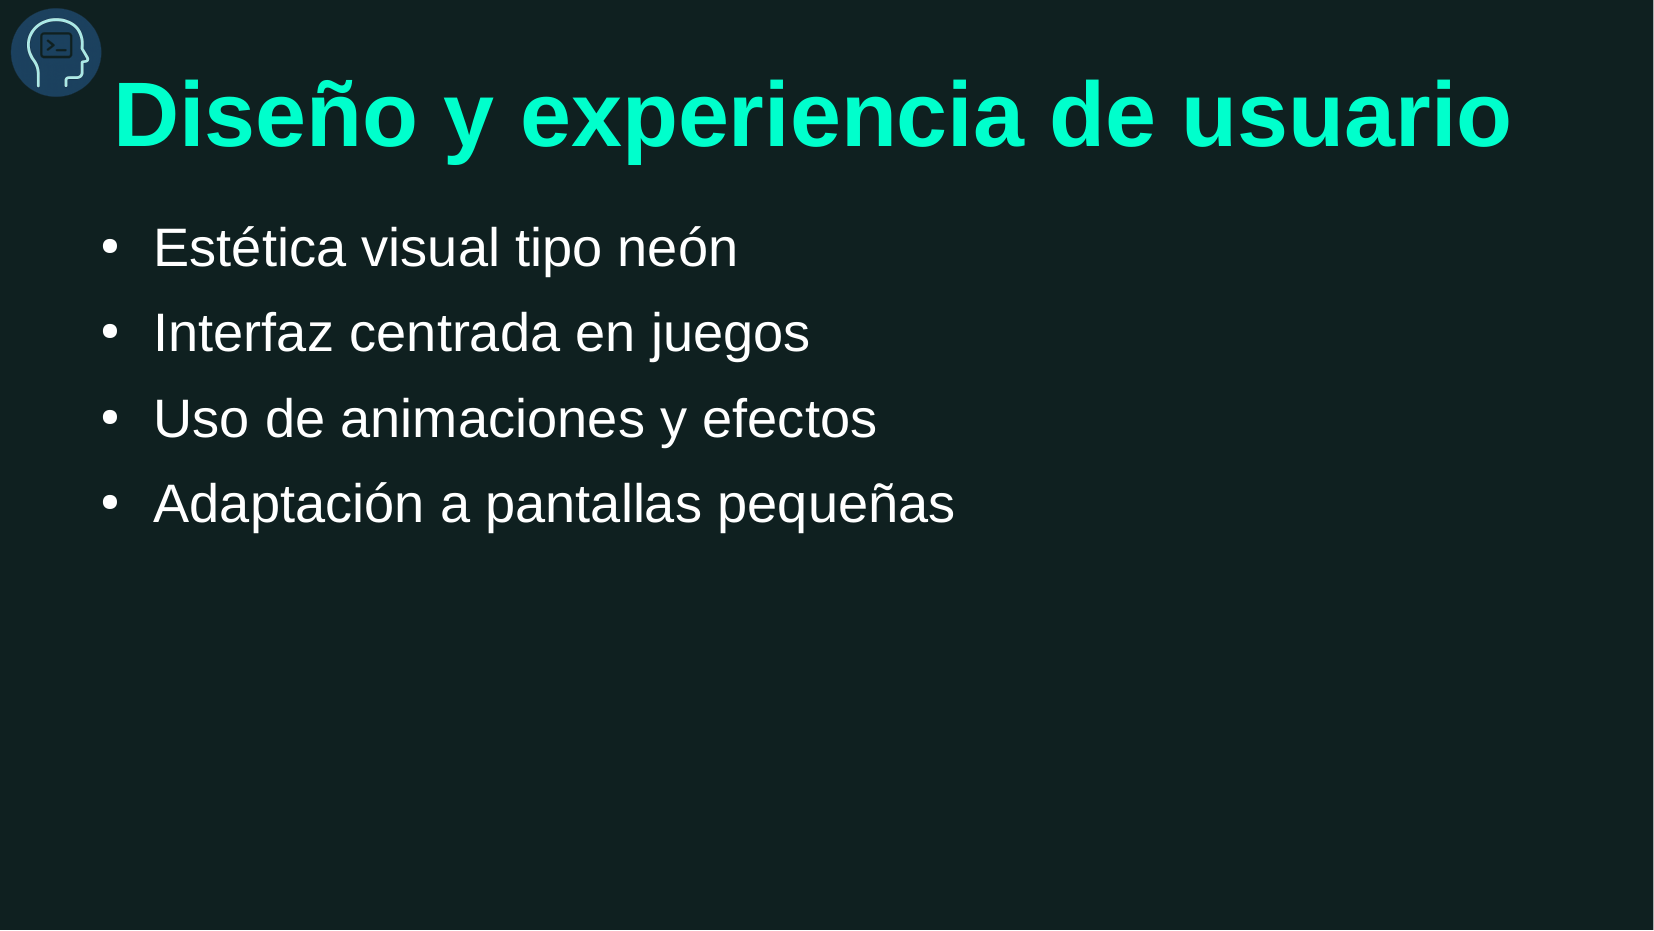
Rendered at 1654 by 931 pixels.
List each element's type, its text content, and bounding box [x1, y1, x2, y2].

picture [0, 0, 130, 130]
title Diseño y experiencia de usuario [82, 37, 1571, 193]
list Estética visual tipo neón Interfaz centrada en juegos Uso de animaciones y efectos Adaptación a pantallas pequeñas [82, 217, 1571, 758]
